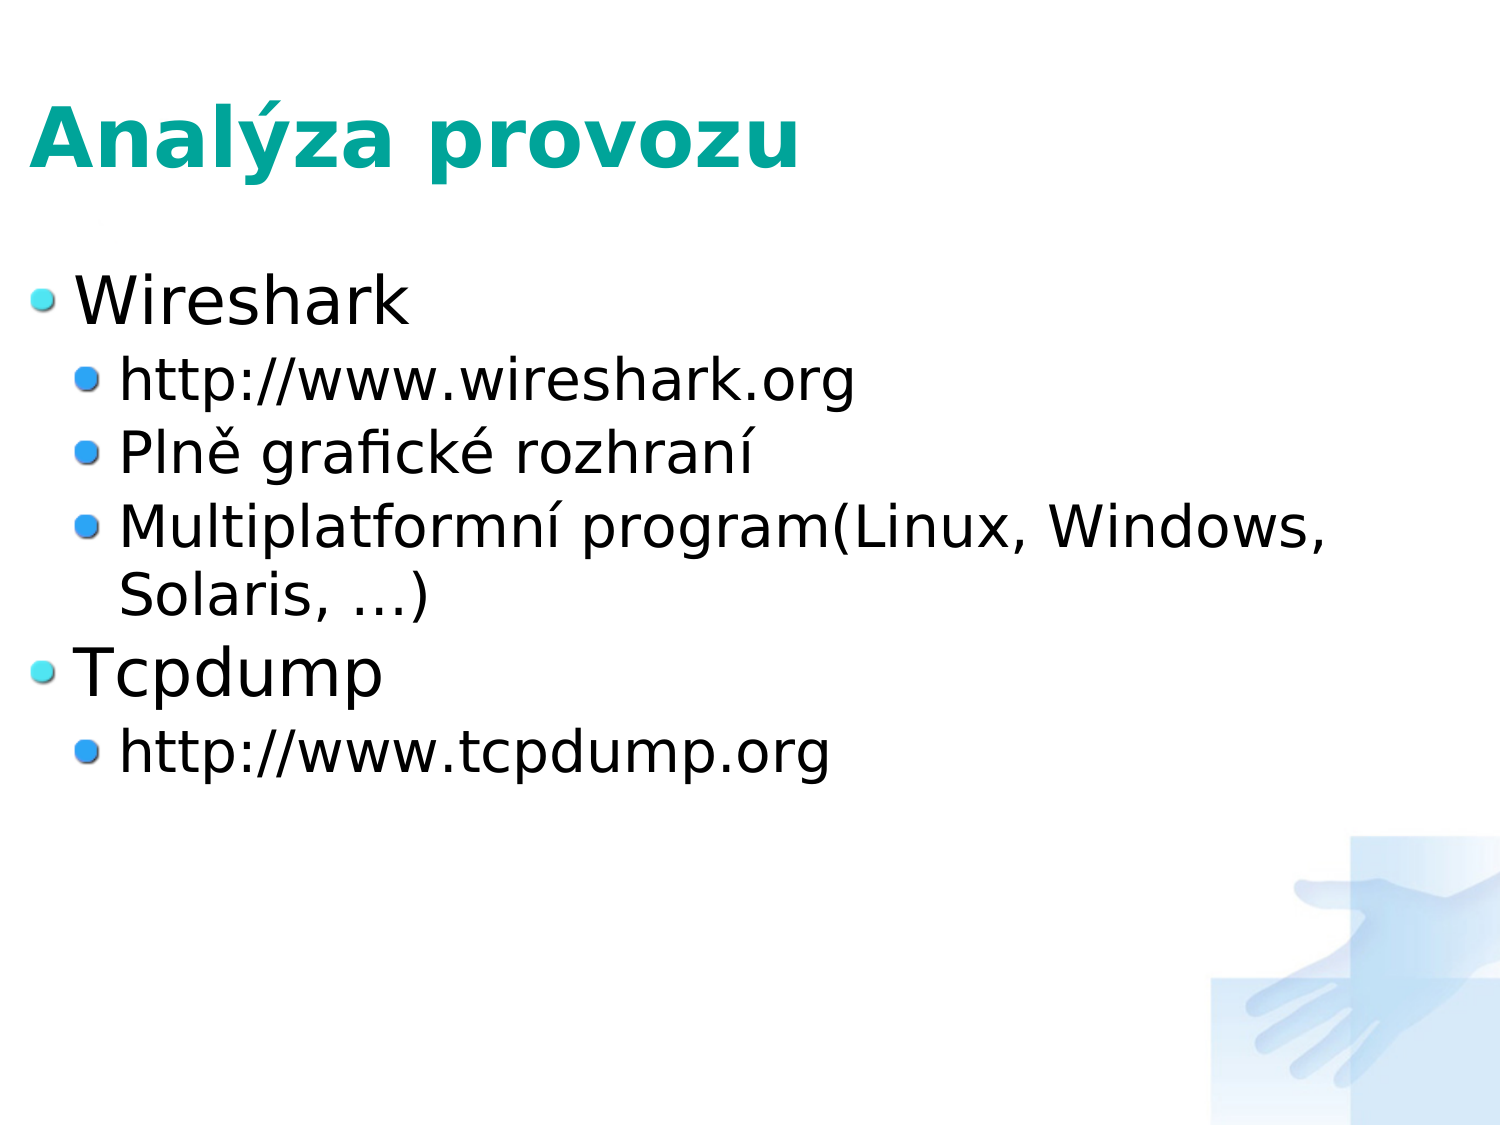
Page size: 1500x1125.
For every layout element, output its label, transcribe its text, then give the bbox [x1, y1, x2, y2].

picture [0, 0, 1500, 1125]
title Analýza provozu [29, 21, 1477, 257]
list Wireshark http://www.wireshark.org Plně grafické rozhraní Multiplatformní program(Linux, Windows, Solaris, …) Tcpdump http://www.tcpdump.org [29, 262, 1477, 1093]
